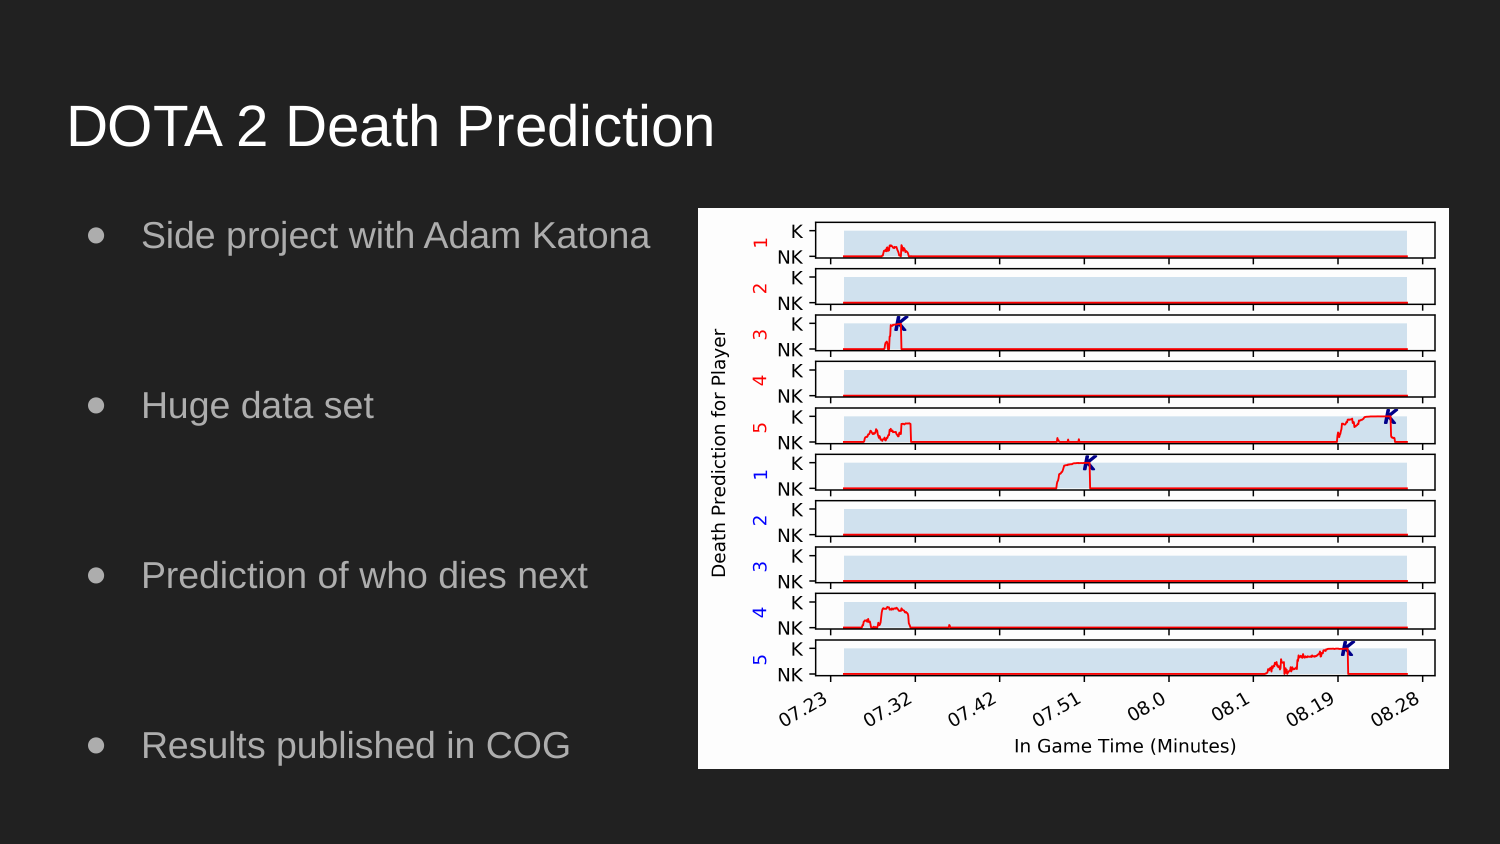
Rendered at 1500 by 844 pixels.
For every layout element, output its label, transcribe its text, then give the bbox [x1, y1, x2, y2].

title DOTA 2 Death Prediction [51, 72, 1449, 167]
picture [698, 208, 1449, 769]
list Side project with Adam Katona Huge data set Prediction of who dies next Results published in COG [51, 189, 1449, 750]
